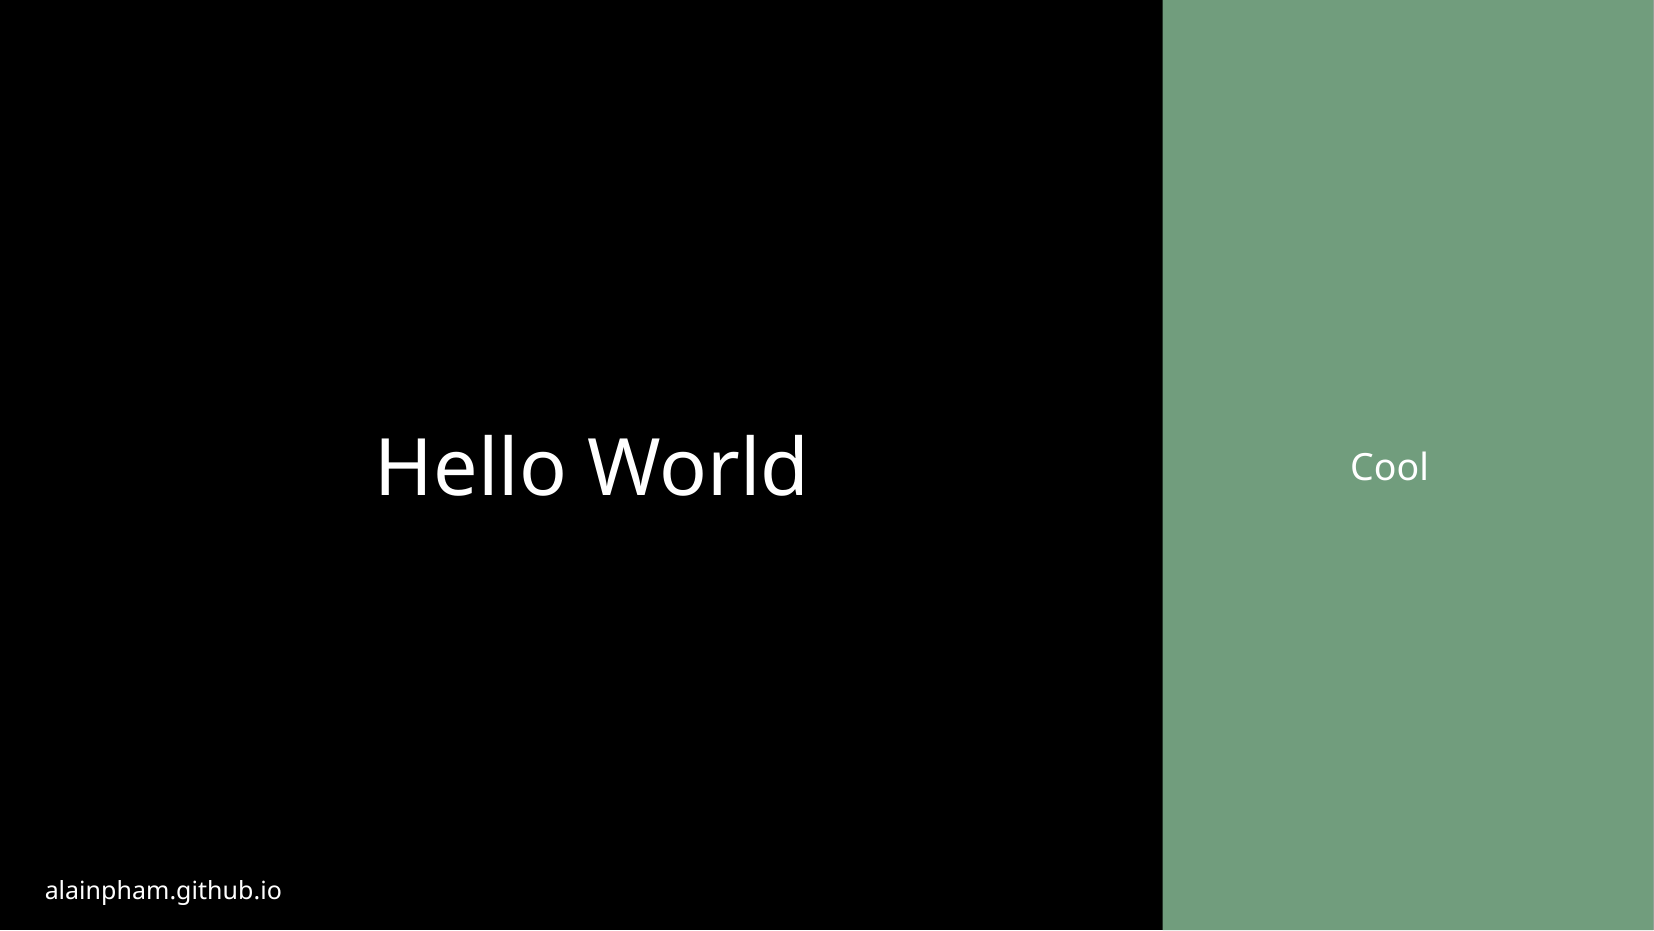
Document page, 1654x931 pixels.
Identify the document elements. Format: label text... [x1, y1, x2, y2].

subtitle Cool [1185, 60, 1595, 872]
title Hello World [59, 281, 1126, 650]
